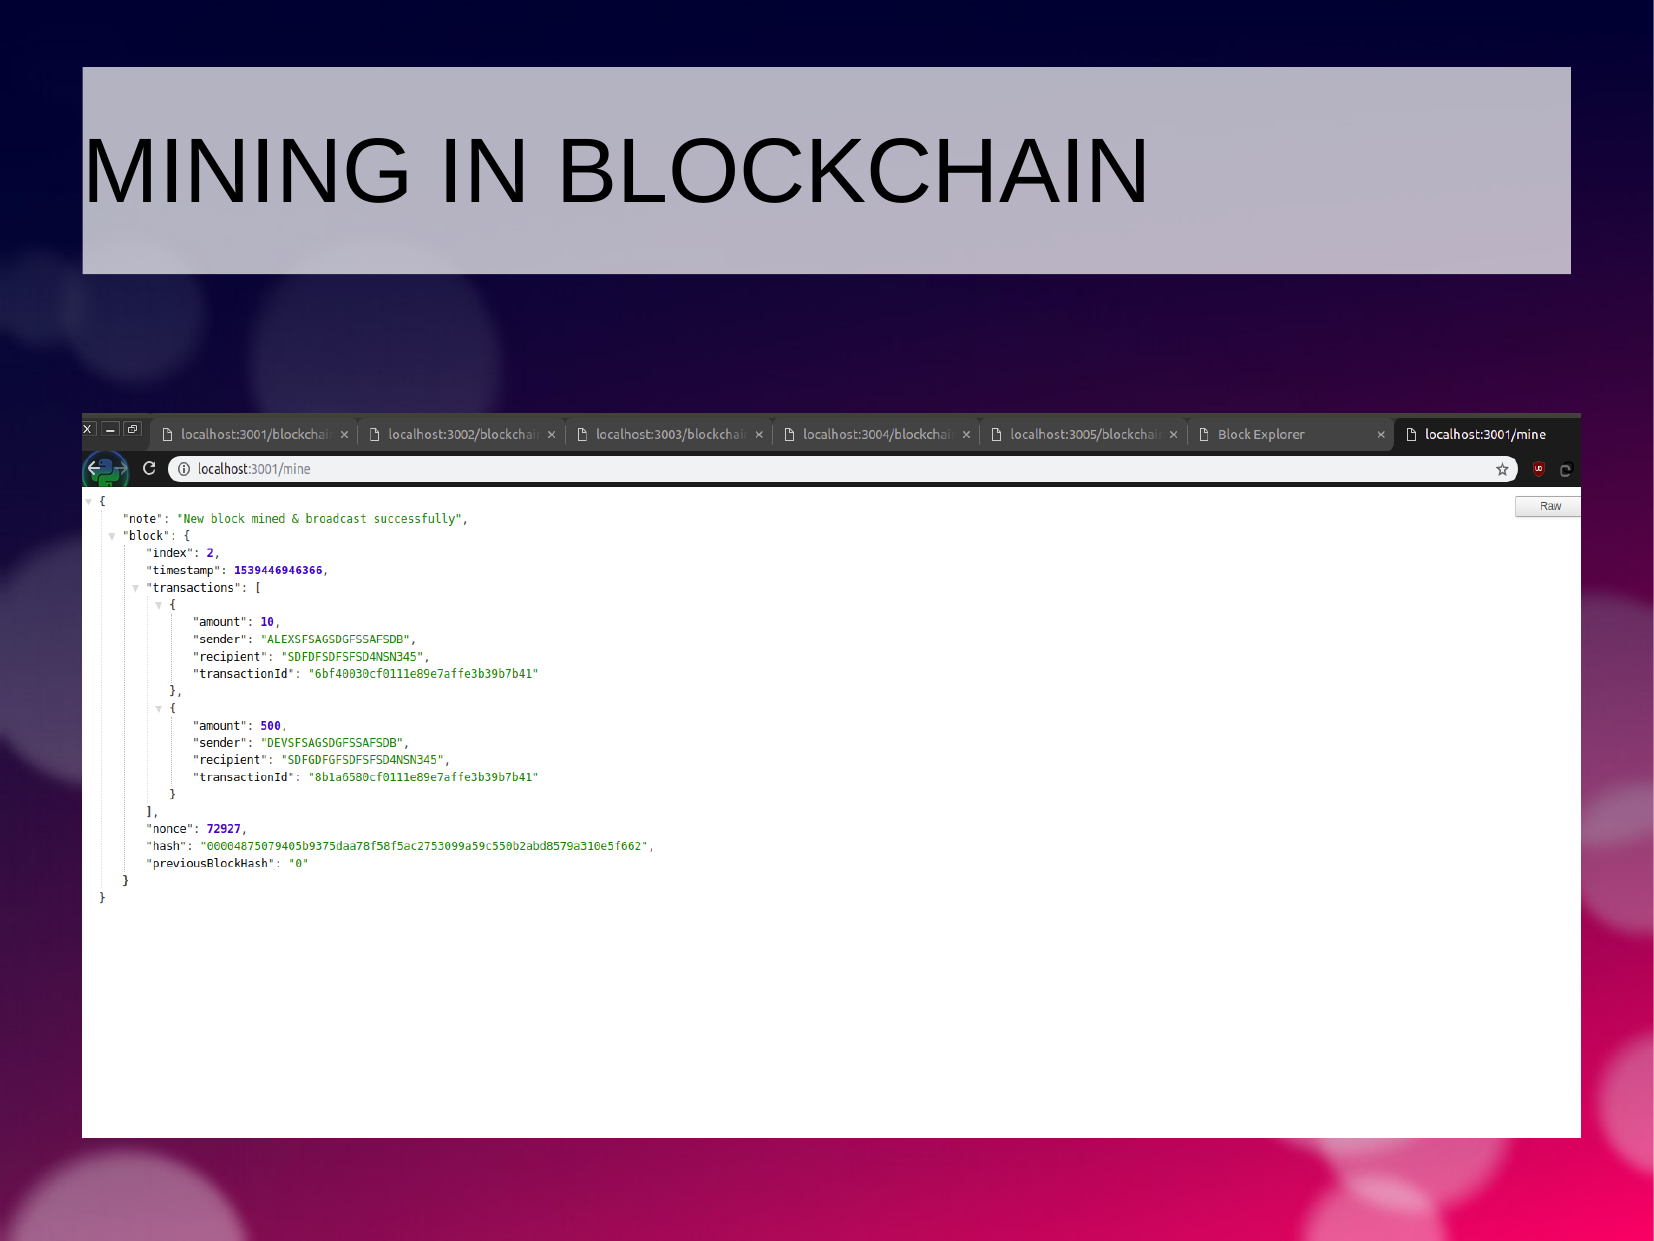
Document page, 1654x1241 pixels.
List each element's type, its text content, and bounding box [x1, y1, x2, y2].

picture [0, 0, 1654, 1241]
title MINING IN BLOCKCHAIN [82, 67, 1571, 275]
